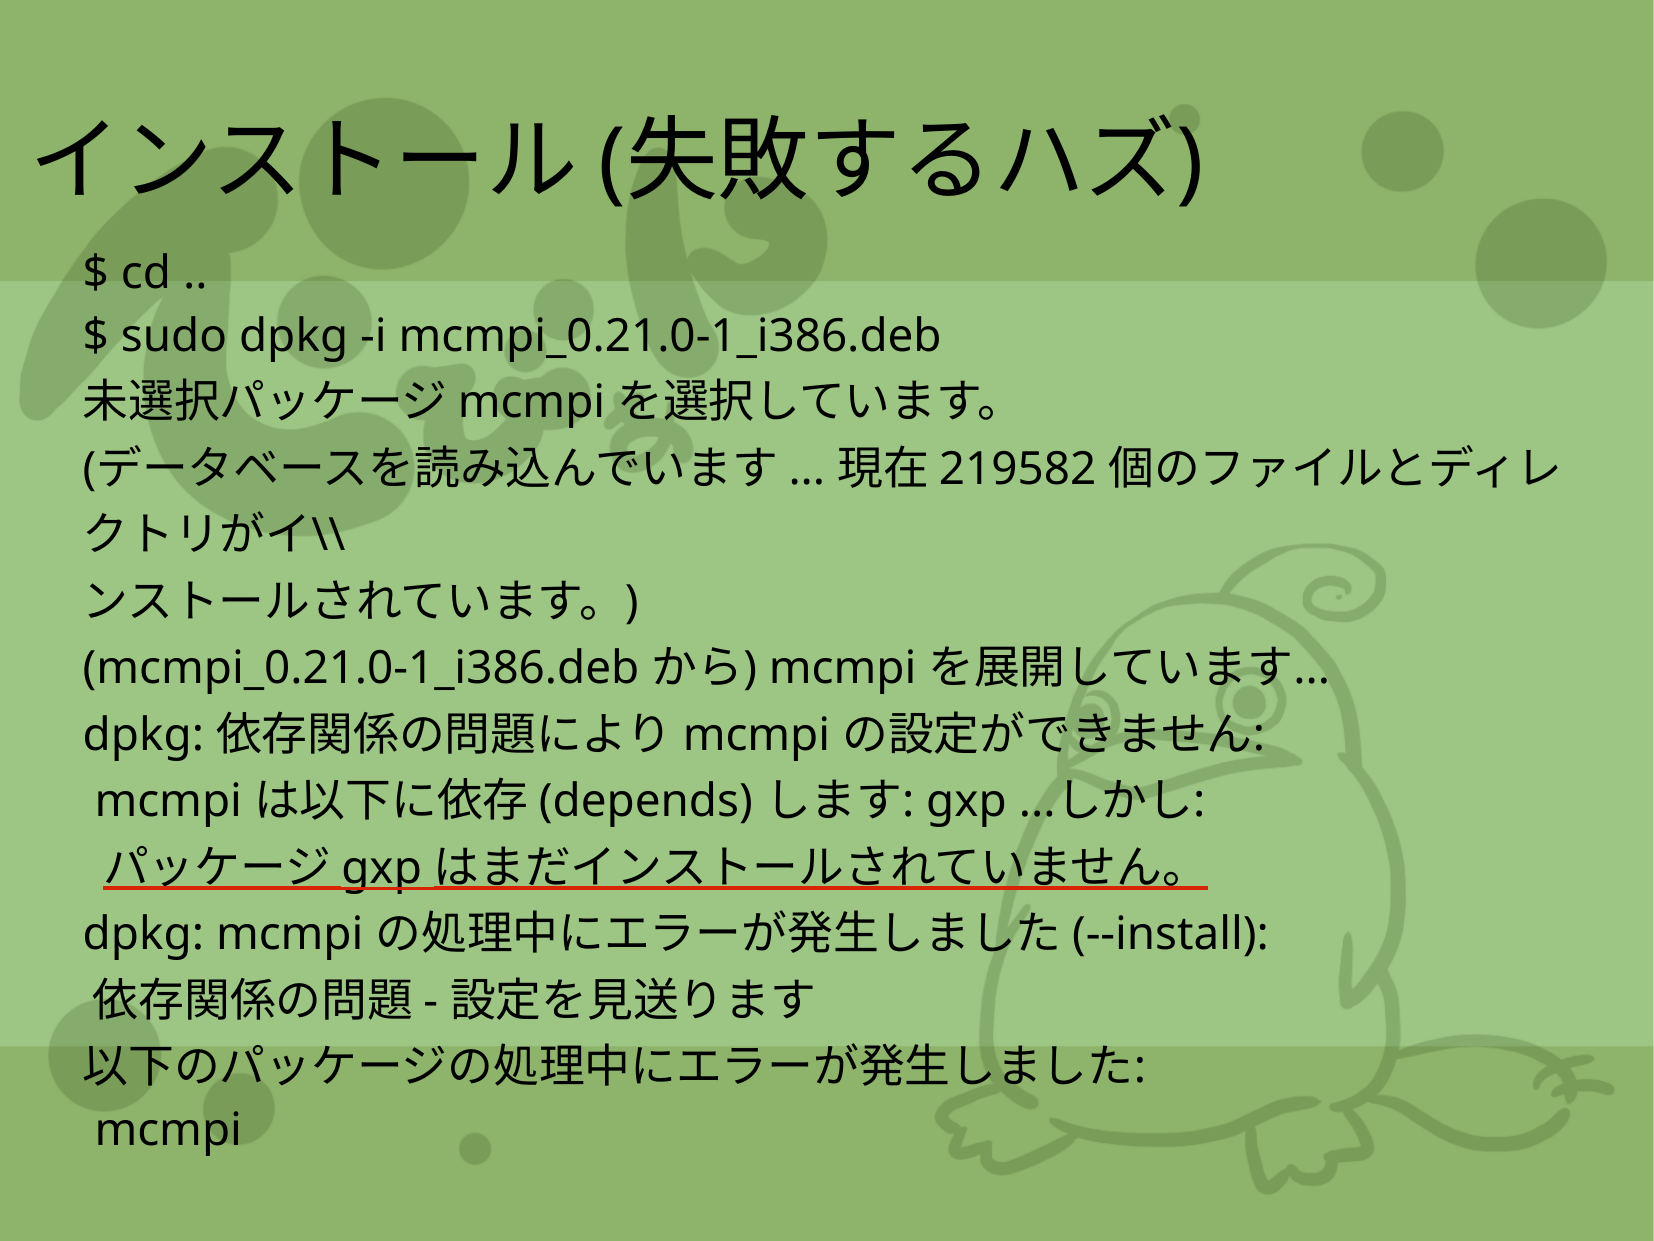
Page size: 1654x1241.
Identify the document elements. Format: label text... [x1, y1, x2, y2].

title インストール (失敗するハズ) [29, 49, 1625, 257]
subtitle $ cd .. $ sudo dpkg -i mcmpi_0.21.0-1_i386.deb 未選択パッケージ mcmpi を選択しています。 (データベースを読み込んでいます ... 現在 219582 個のファイルとディレクトリがイ\\ ンストールされています。) (mcmpi_0.21.0-1_i386.deb から) mcmpi を展開しています... dpkg: 依存関係の問題により mcmpi の設定ができません: mcmpi は以下に依存 (depends) します: gxp ...しかし: パッケージ gxp はまだインストールされていません。 dpkg: mcmpi の処理中にエラーが発生しました (--install): 依存関係の問題 - 設定を見送ります 以下のパッケージの処理中にエラーが発生しました: mcmpi [82, 247, 1571, 1152]
picture [0, 0, 1654, 1241]
